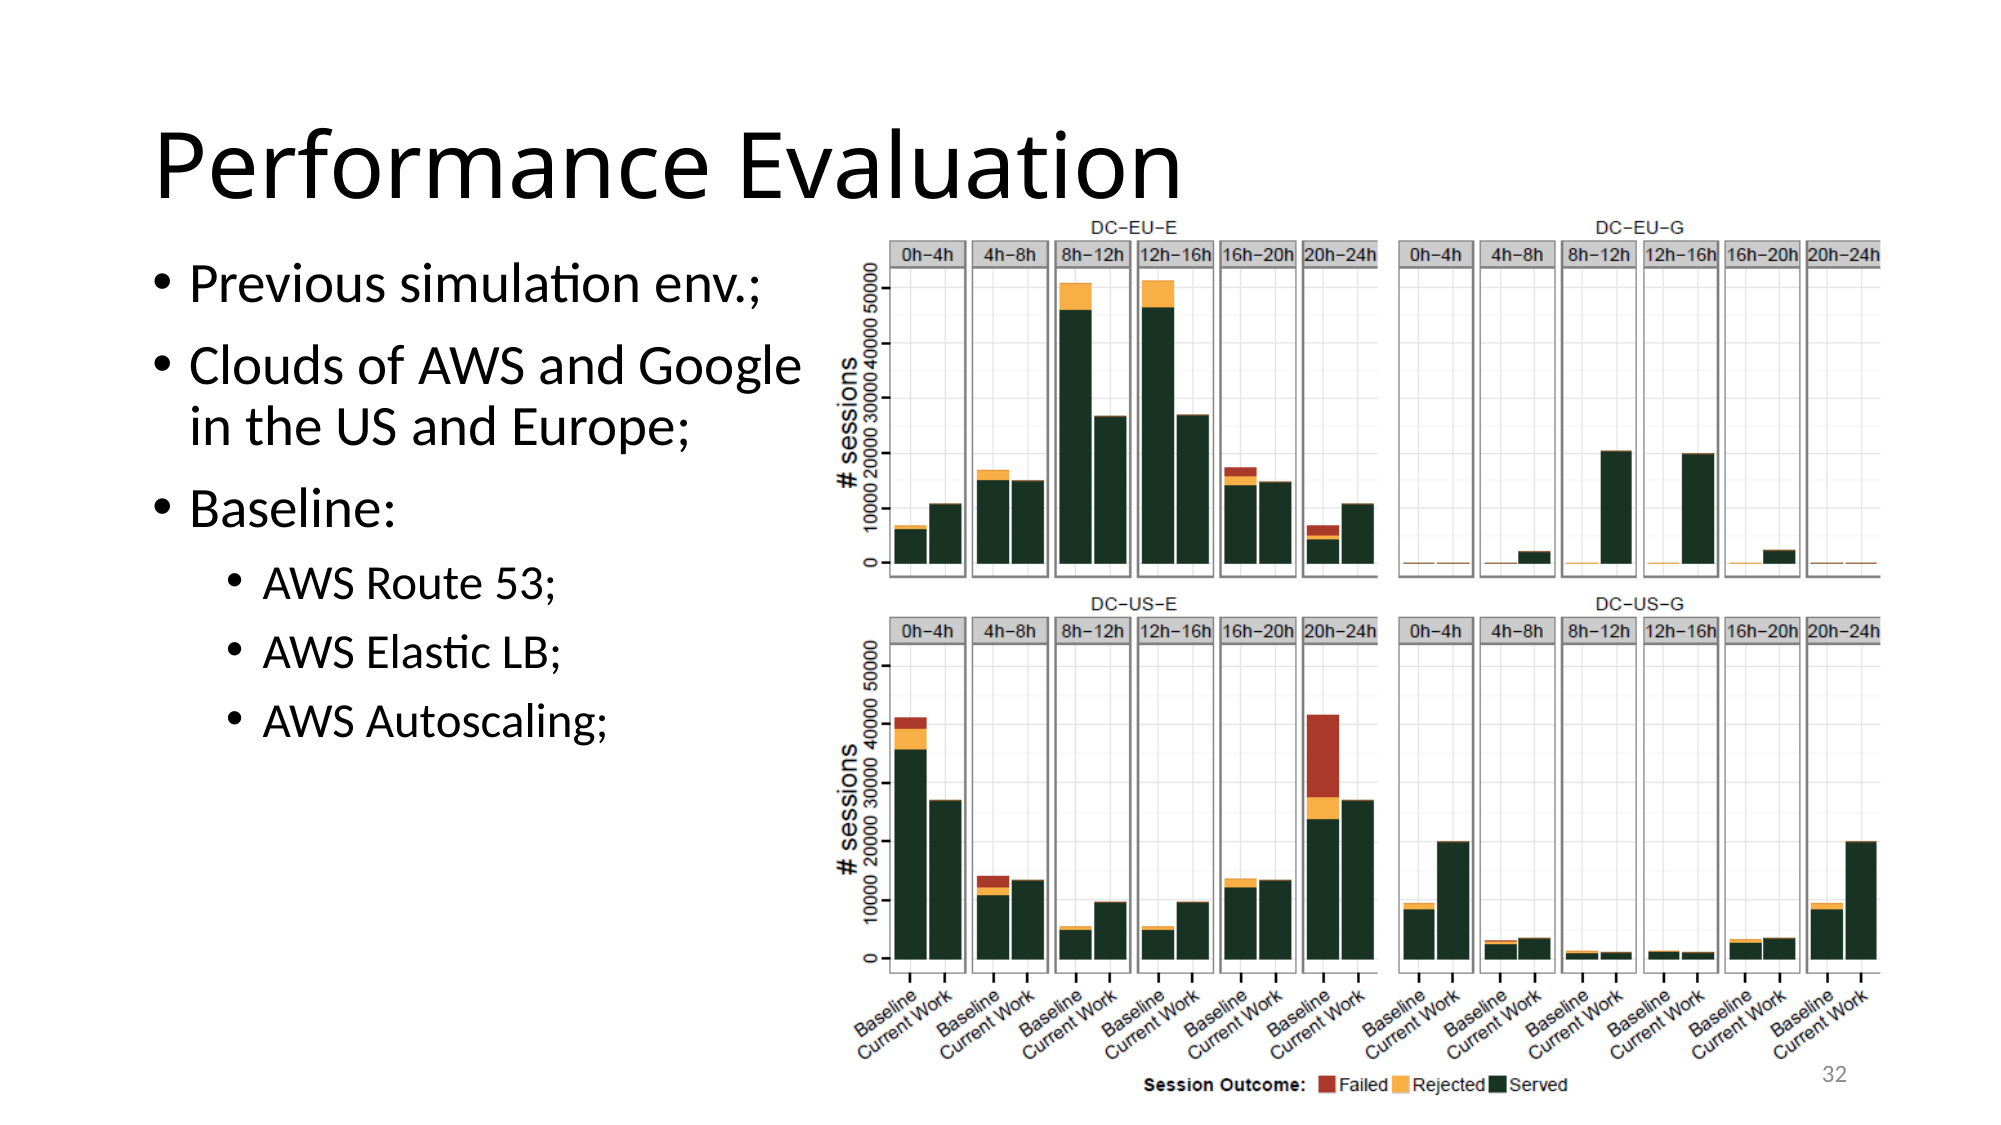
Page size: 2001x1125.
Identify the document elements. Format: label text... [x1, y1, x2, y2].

slide_number <number> [1412, 1042, 1863, 1103]
title Performance Evaluation [137, 59, 1863, 245]
picture [825, 216, 1887, 1108]
list Previous simulation env.; Clouds of AWS and Google in the US and Europe; Baseline: AWS Route 53; AWS Elastic LB; AWS Autoscaling; [137, 245, 825, 758]
